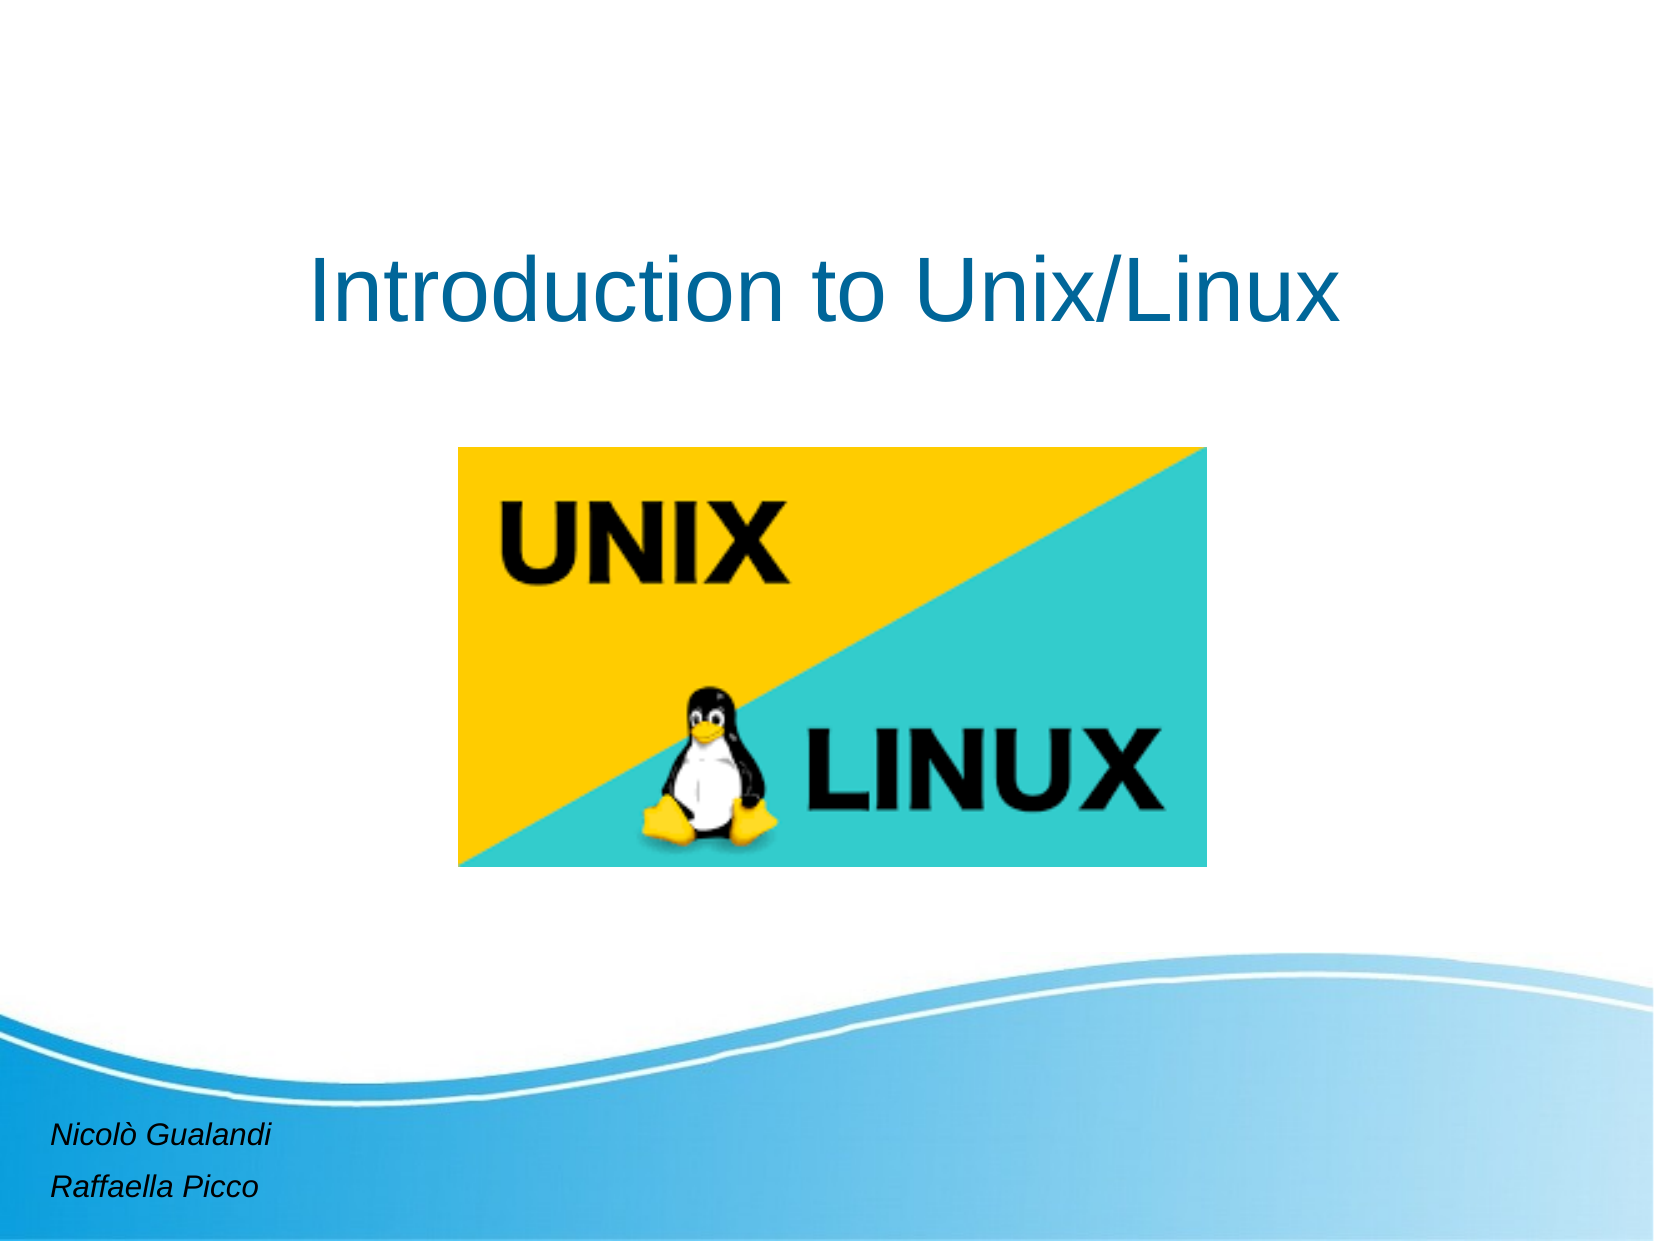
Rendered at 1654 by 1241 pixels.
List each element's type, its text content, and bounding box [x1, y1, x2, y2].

title Introduction to Unix/Linux [81, 186, 1570, 394]
picture [458, 447, 1207, 867]
text_box Nicolò Gualandi Raffaella Picco [35, 1092, 384, 1212]
picture [0, 952, 1654, 1241]
